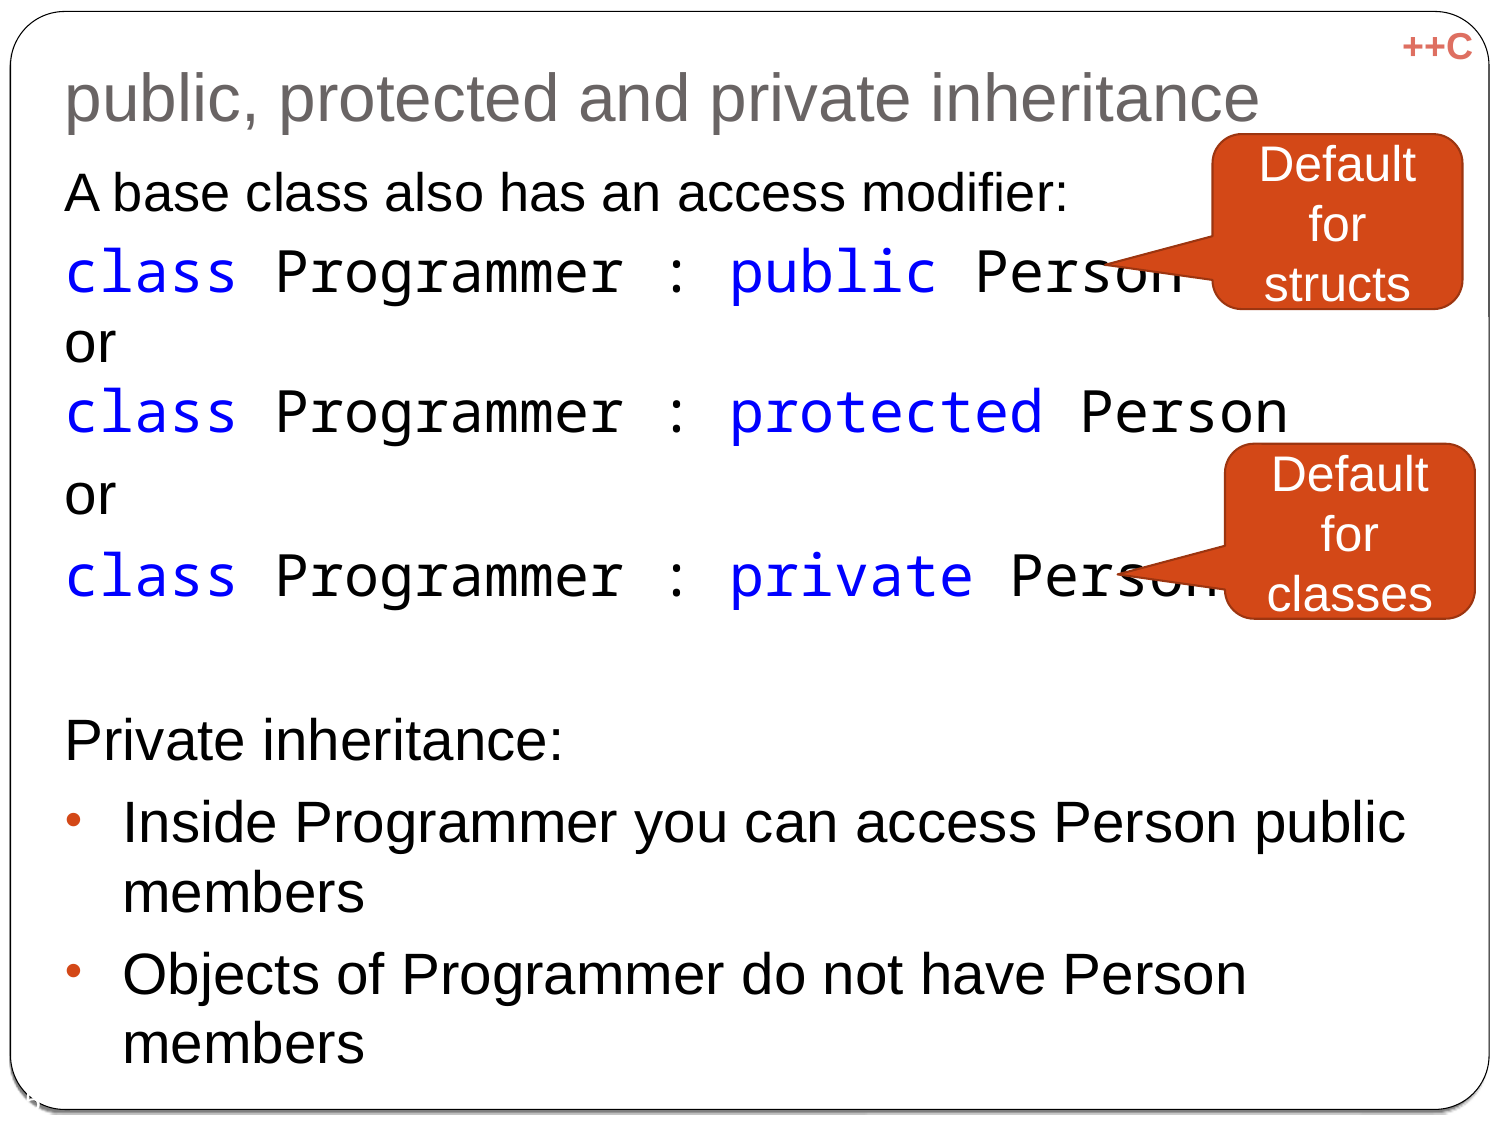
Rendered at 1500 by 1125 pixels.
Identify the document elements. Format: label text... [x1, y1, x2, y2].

text_box Default for structs [1105, 134, 1463, 310]
text_box Default for classes [1117, 443, 1475, 619]
slide_number <number> [0, 1074, 50, 1125]
list A base class also has an access modifier: class Programmer : public Person or class Programmer : protected Person or class Programmer : private Person Private inheritance: Inside Programmer you can access Person public members Objects of Programmer do not have Person members [50, 149, 1450, 1088]
title public, protected and private inheritance [50, 45, 1450, 149]
